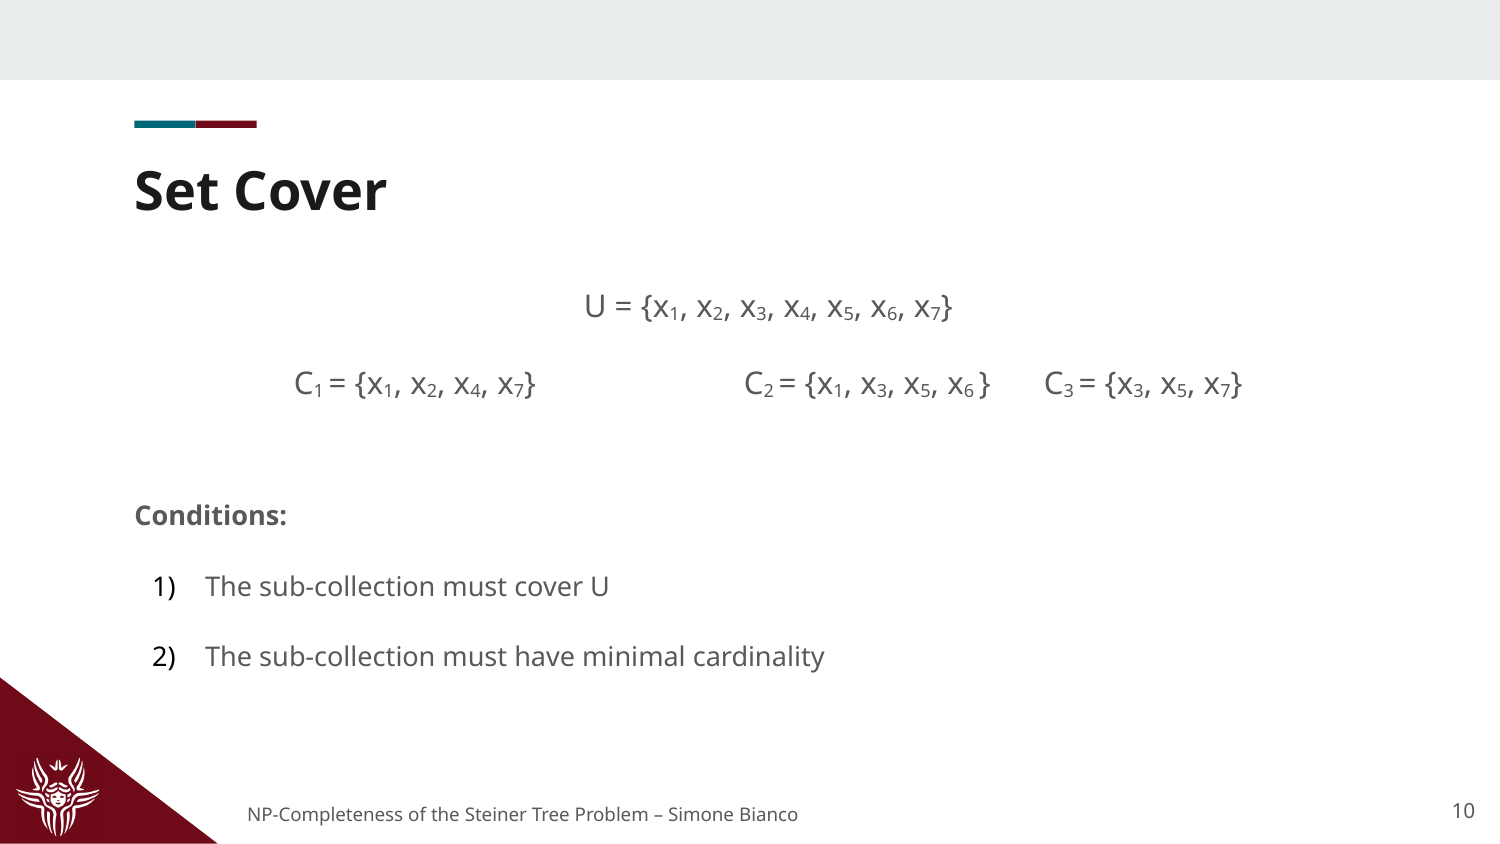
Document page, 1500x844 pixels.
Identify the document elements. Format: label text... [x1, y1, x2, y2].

title Set Cover [119, 141, 1381, 230]
slide_number <number> [1400, 779, 1491, 844]
picture [16, 758, 100, 839]
subtitle NP-Completeness of the Steiner Tree Problem – Simone Bianco [232, 783, 1193, 839]
list Conditions: The sub-collection must cover U The sub-collection must have minimal cardinality [119, 478, 1418, 656]
list U = {x1, x2, x3, x4, x5, x6, x7} C1 = {x1, x2, x4, x7} C2 = {x1, x3, x5, x6 } C3 = {x3, x5, x7} [119, 266, 1418, 443]
